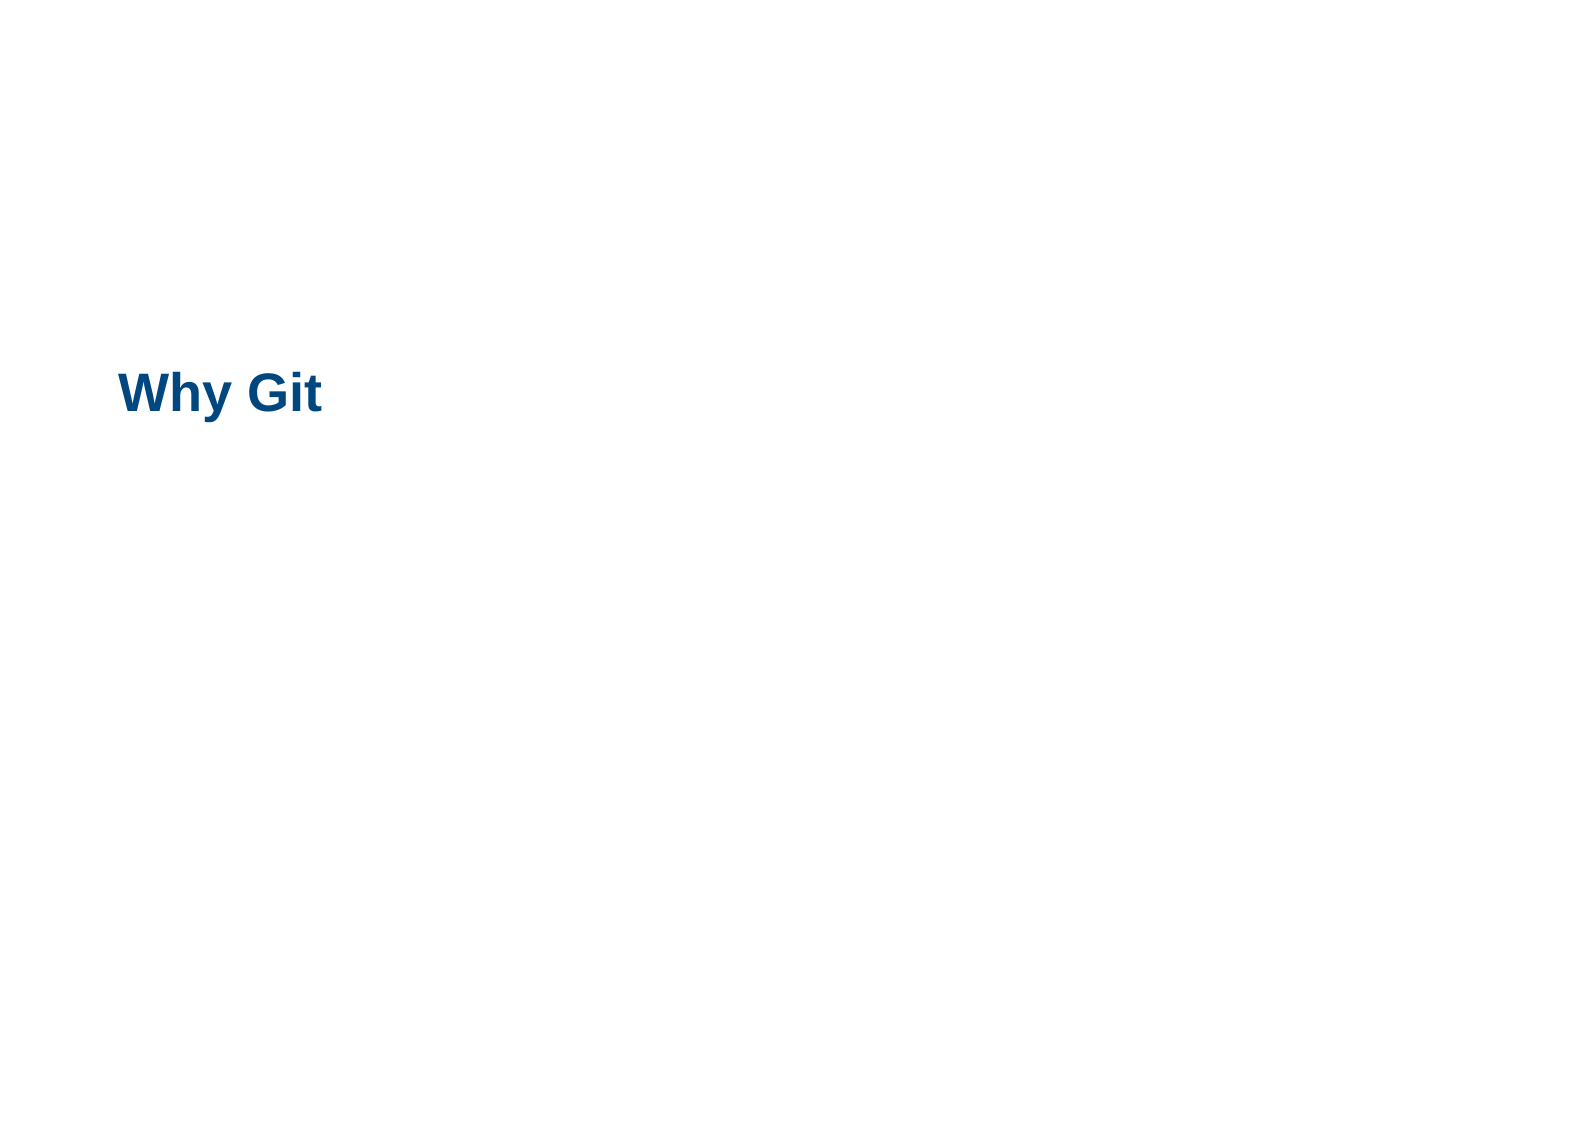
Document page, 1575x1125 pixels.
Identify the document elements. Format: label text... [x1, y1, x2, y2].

title Why Git [118, 349, 1457, 430]
